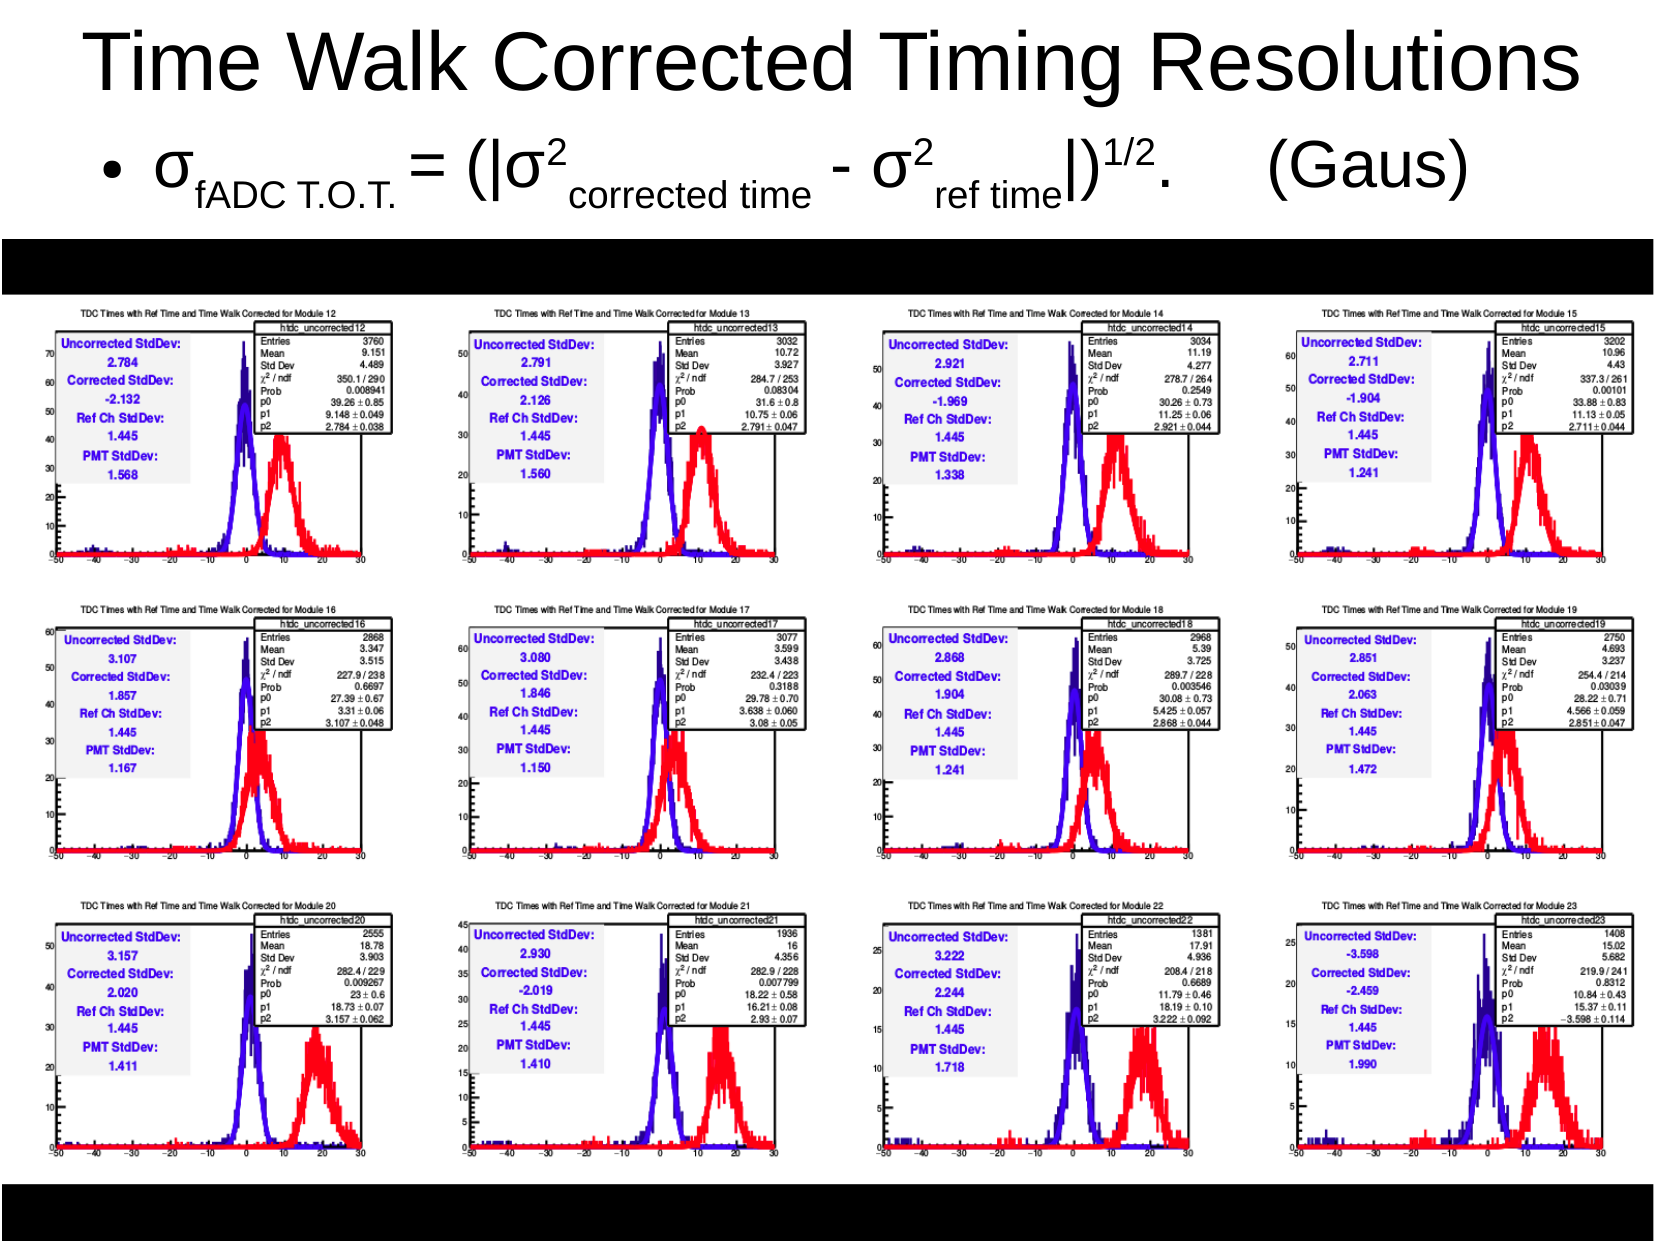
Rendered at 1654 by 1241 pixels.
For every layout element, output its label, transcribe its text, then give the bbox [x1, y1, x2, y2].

list σfADC T.O.T. = (|σ2corrected time - σ2ref time|)1/2. (Gaus) [82, 126, 1571, 239]
title Time Walk Corrected Timing Resolutions [60, 0, 1606, 127]
picture [2, 239, 1654, 1241]
